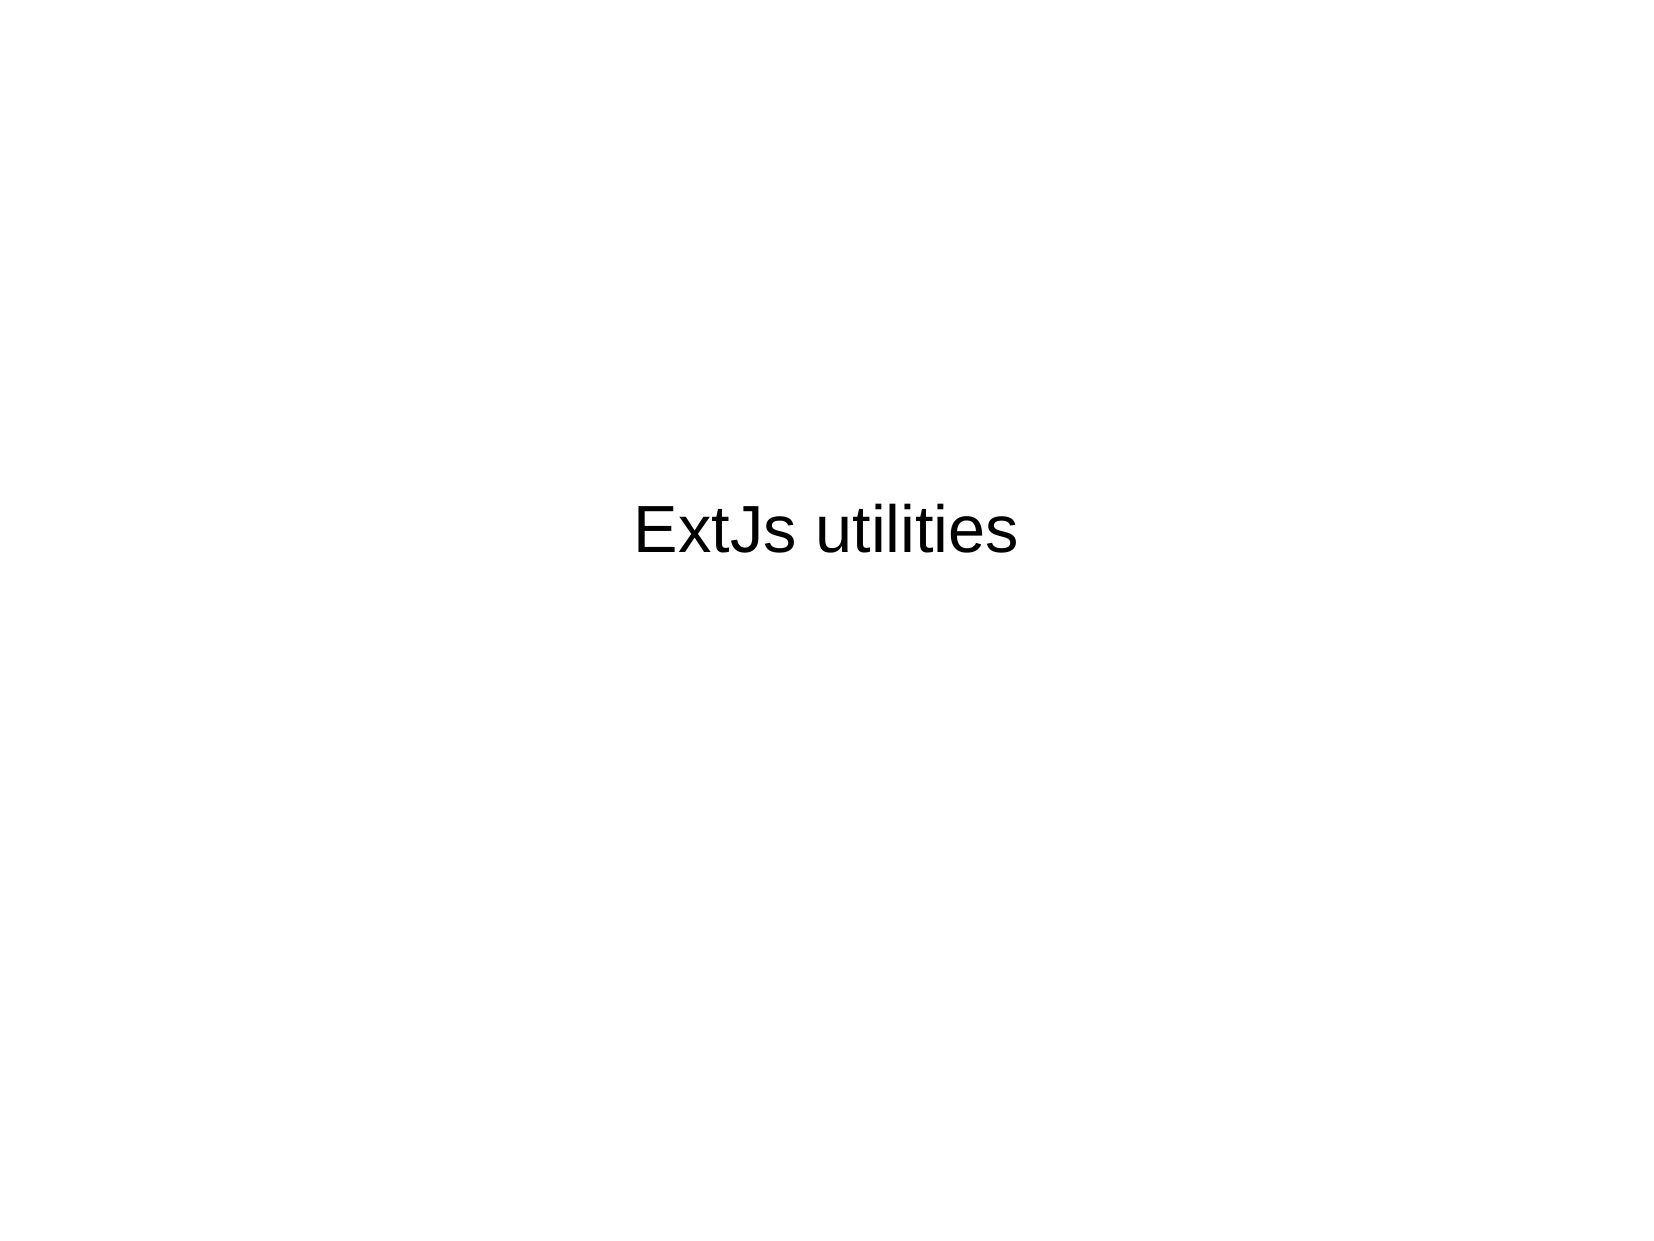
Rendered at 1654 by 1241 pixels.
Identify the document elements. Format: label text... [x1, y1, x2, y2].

subtitle ExtJs utilities [82, 49, 1571, 1010]
